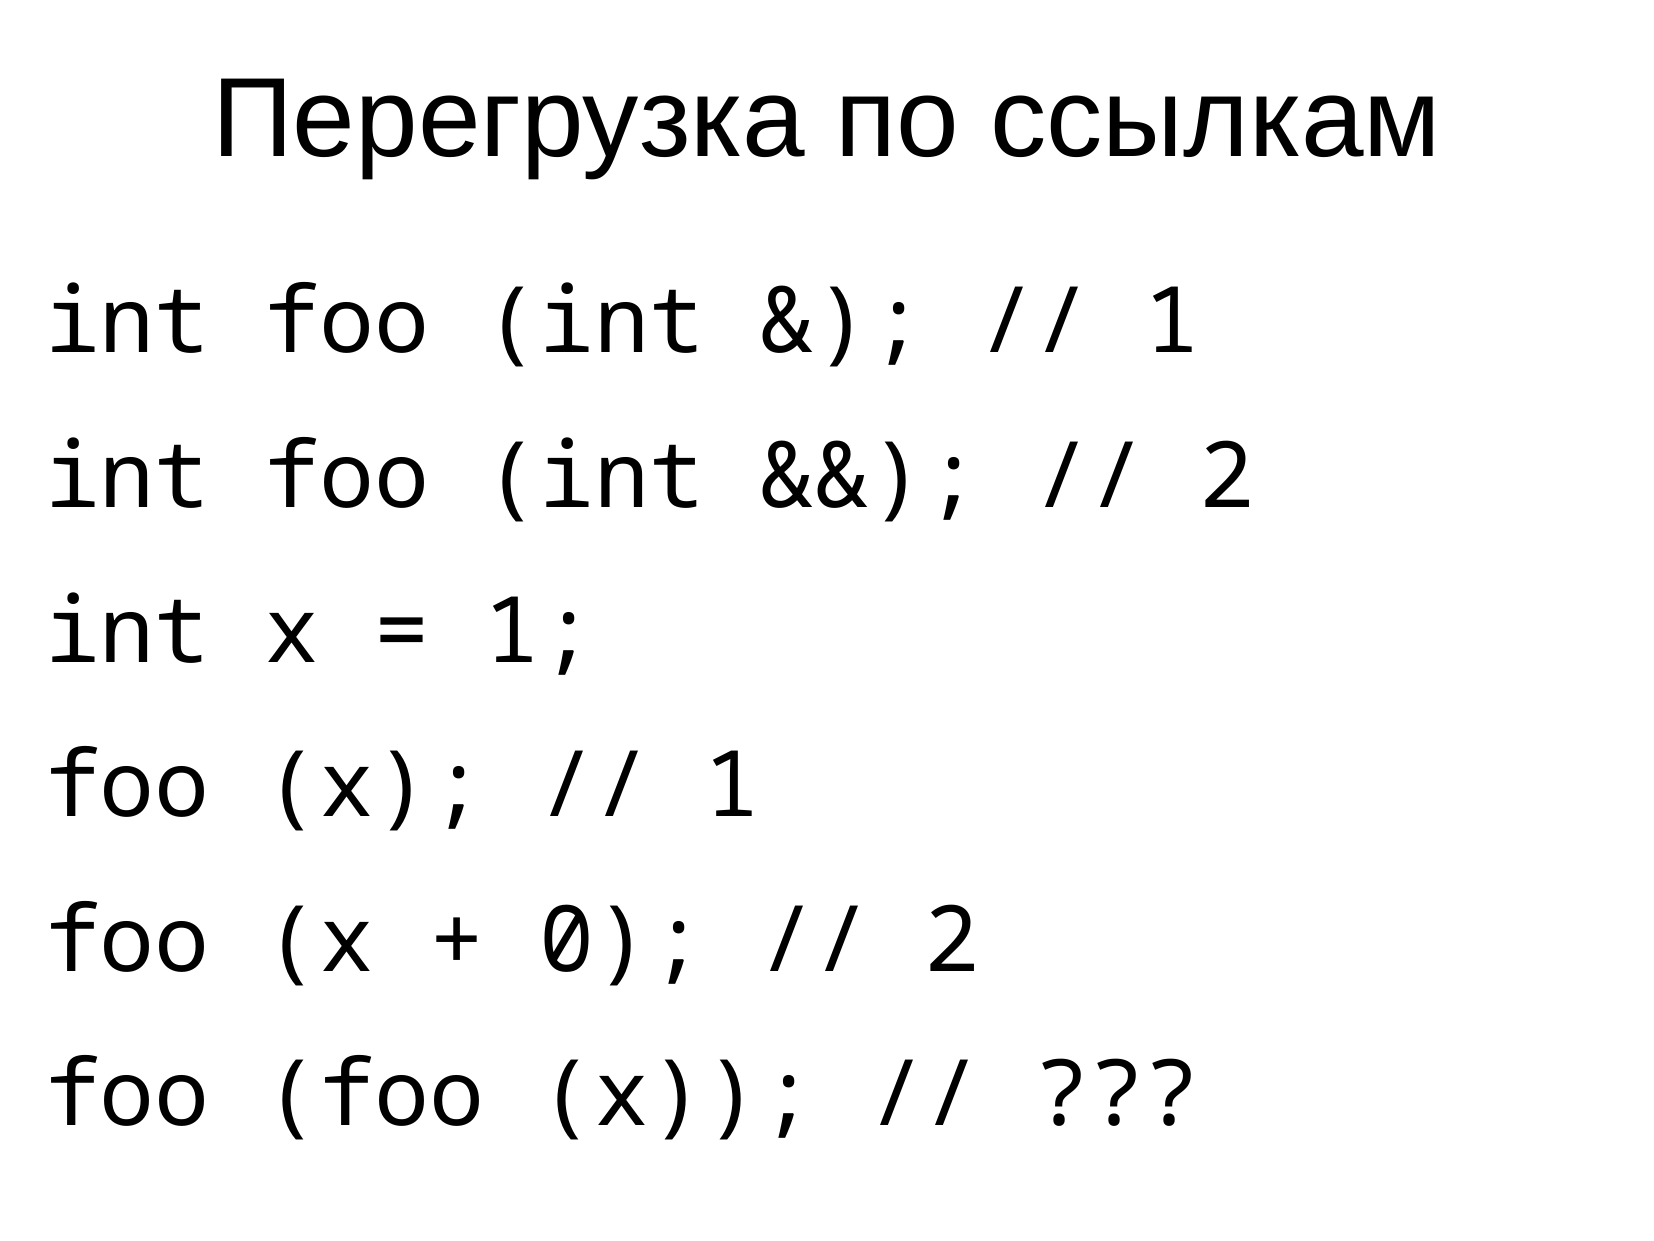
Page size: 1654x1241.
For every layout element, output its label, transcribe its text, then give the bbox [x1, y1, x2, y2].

title Перегрузка по ссылкам [82, 13, 1571, 222]
list int foo (int &); // 1 int foo (int &&); // 2 int x = 1; foo (x); // 1 foo (x + 0); // 2 foo (foo (x)); // ??? [45, 255, 1583, 1186]
